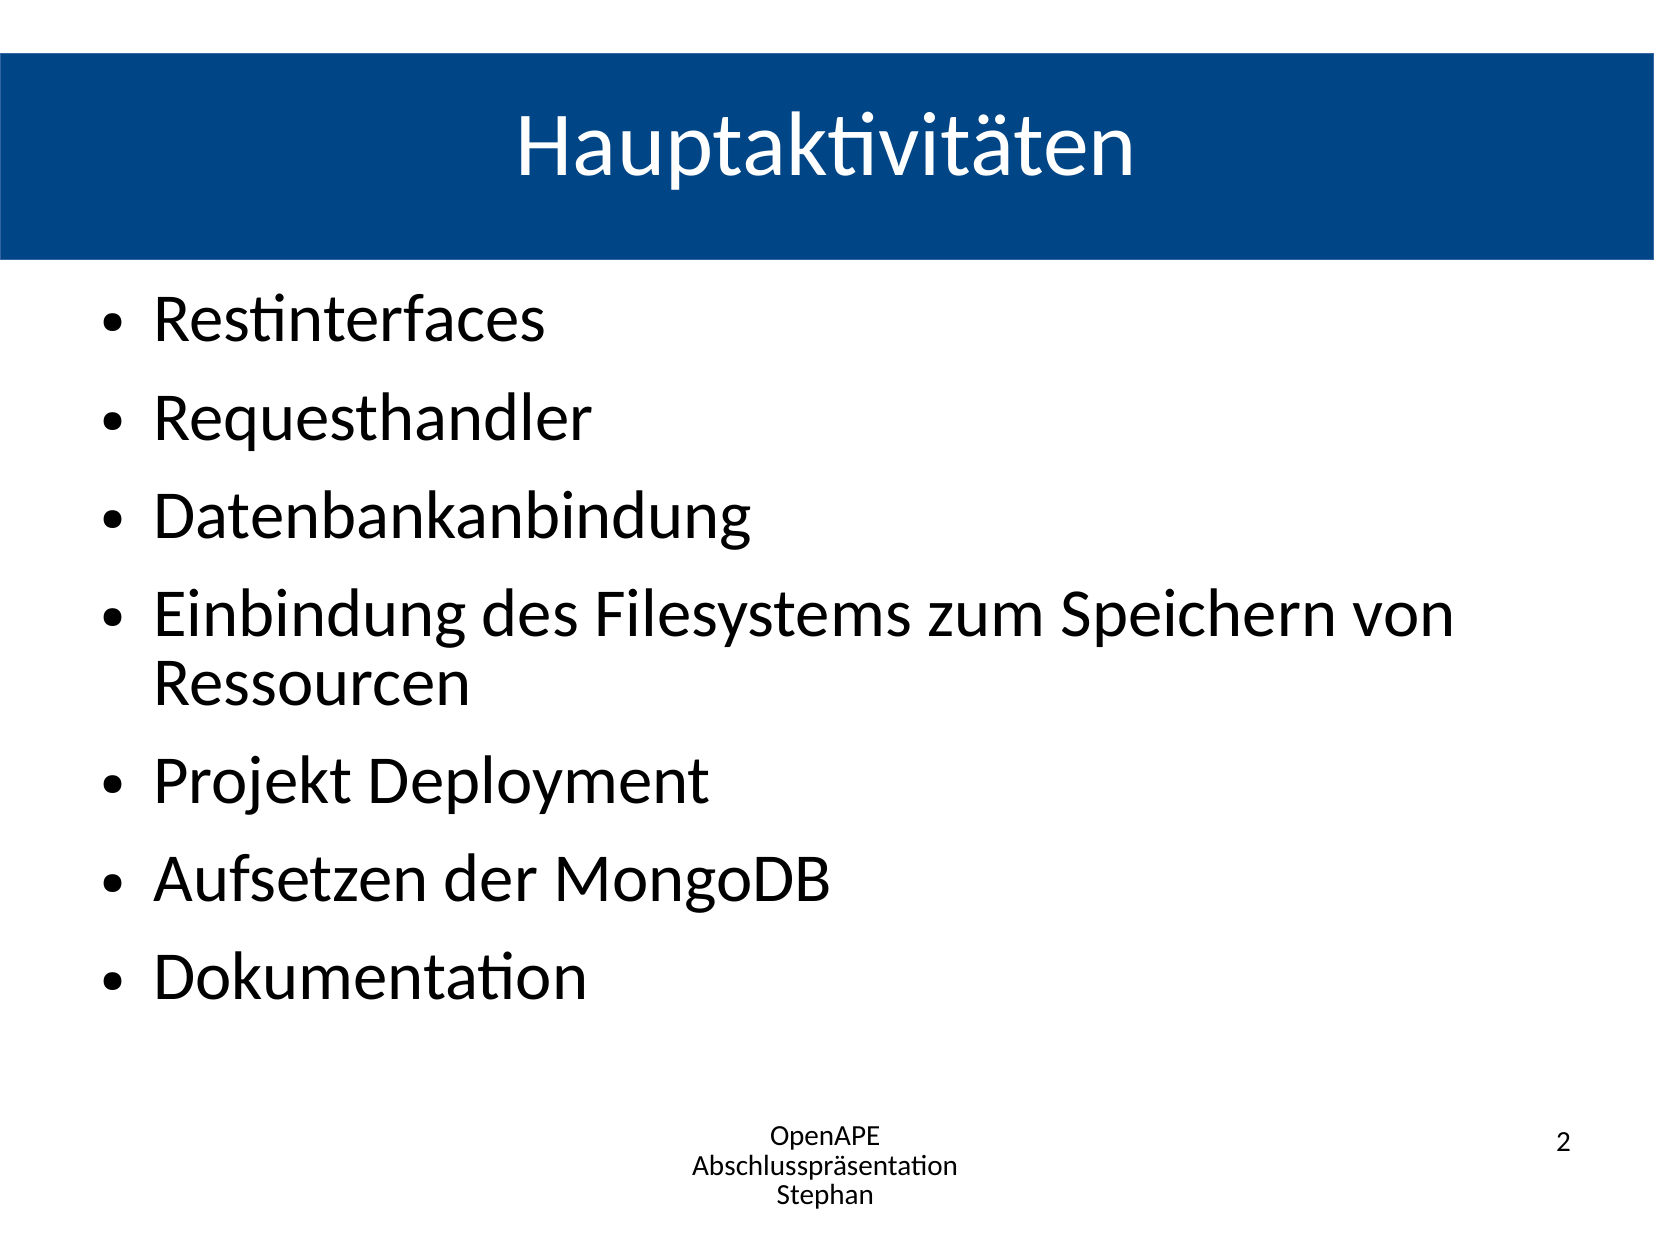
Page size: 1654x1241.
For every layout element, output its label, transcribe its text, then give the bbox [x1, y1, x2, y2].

list Restinterfaces Requesthandler Datenbankanbindung Einbindung des Filesystems zum Speichern von Ressourcen Projekt Deployment Aufsetzen der MongoDB Dokumentation [82, 290, 1571, 1140]
title Hauptaktivitäten [82, 49, 1571, 257]
